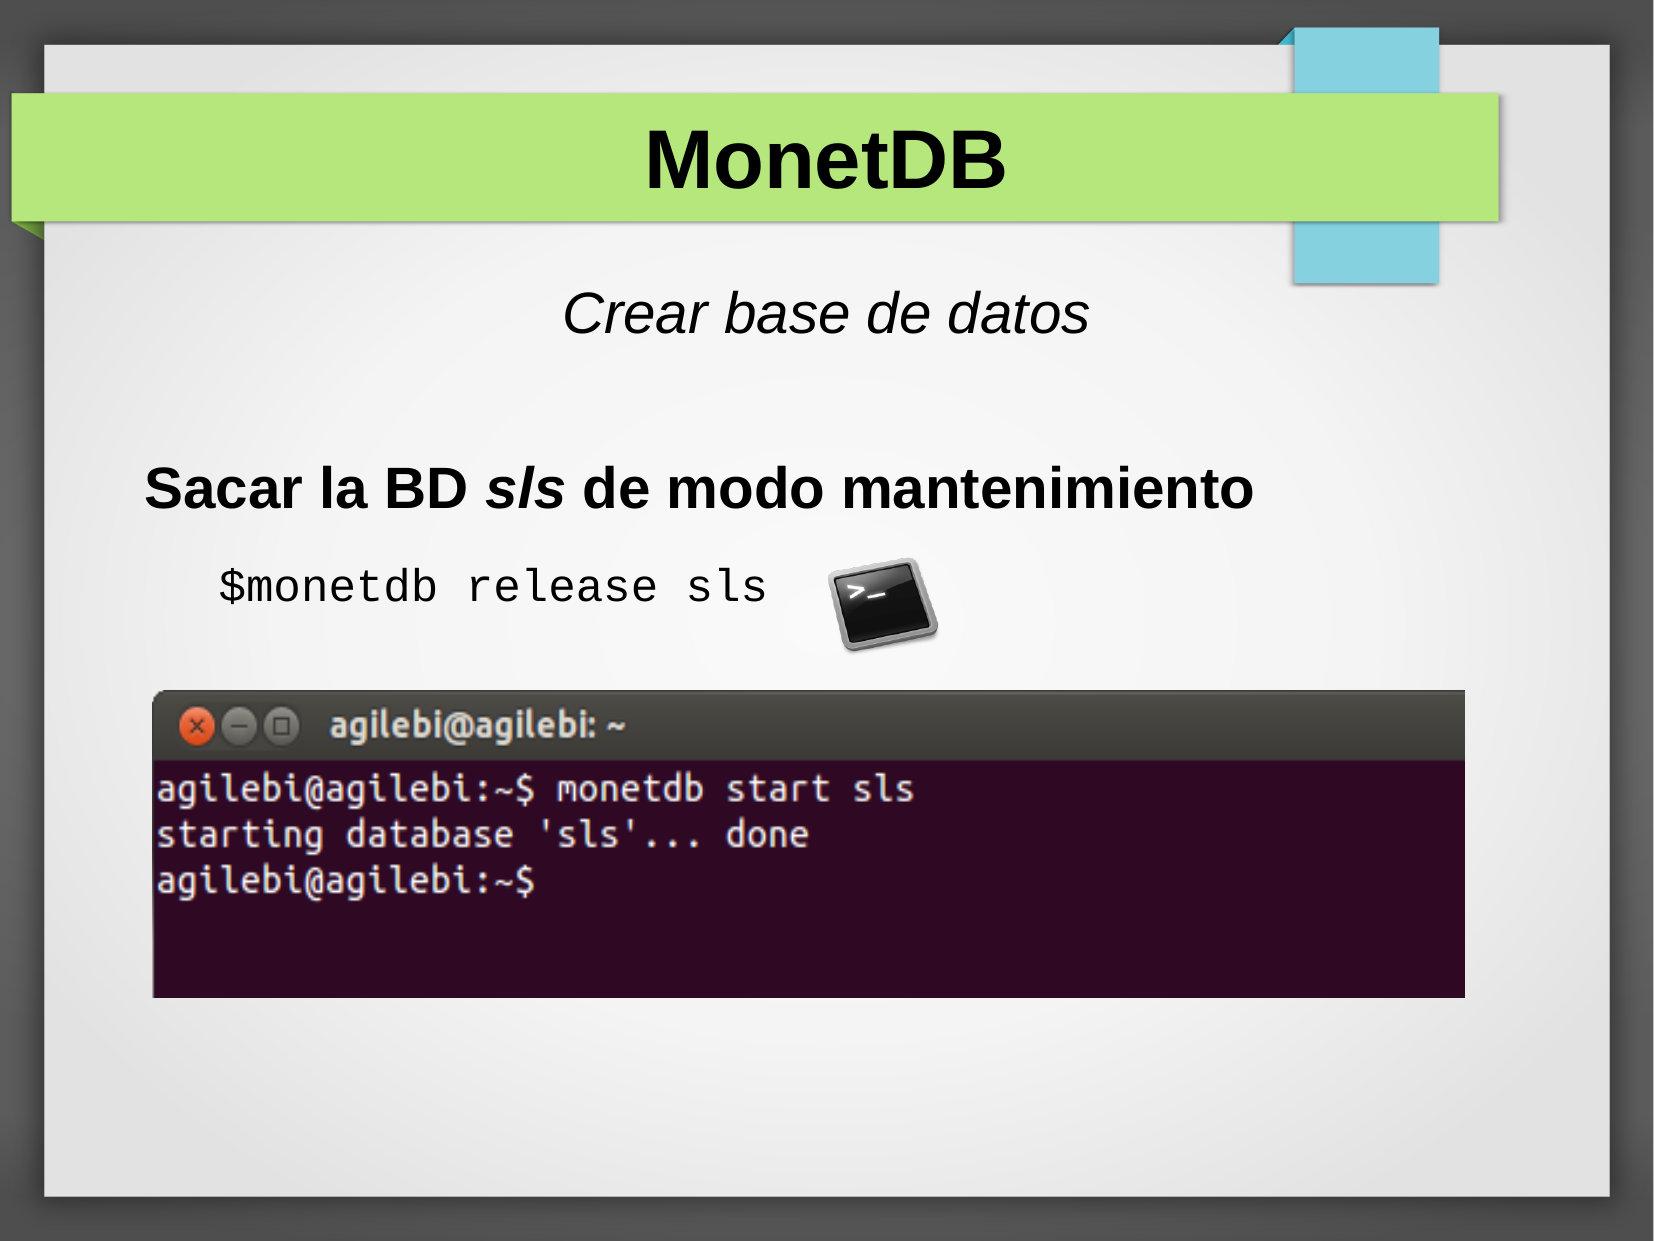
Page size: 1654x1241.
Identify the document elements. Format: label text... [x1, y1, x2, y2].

title Crear base de datos [70, 259, 1583, 367]
text_box Sacar la BD sls de modo mantenimiento $monetdb release sls [129, 448, 1465, 623]
picture [0, 0, 1654, 1241]
title MonetDB [70, 106, 1583, 213]
